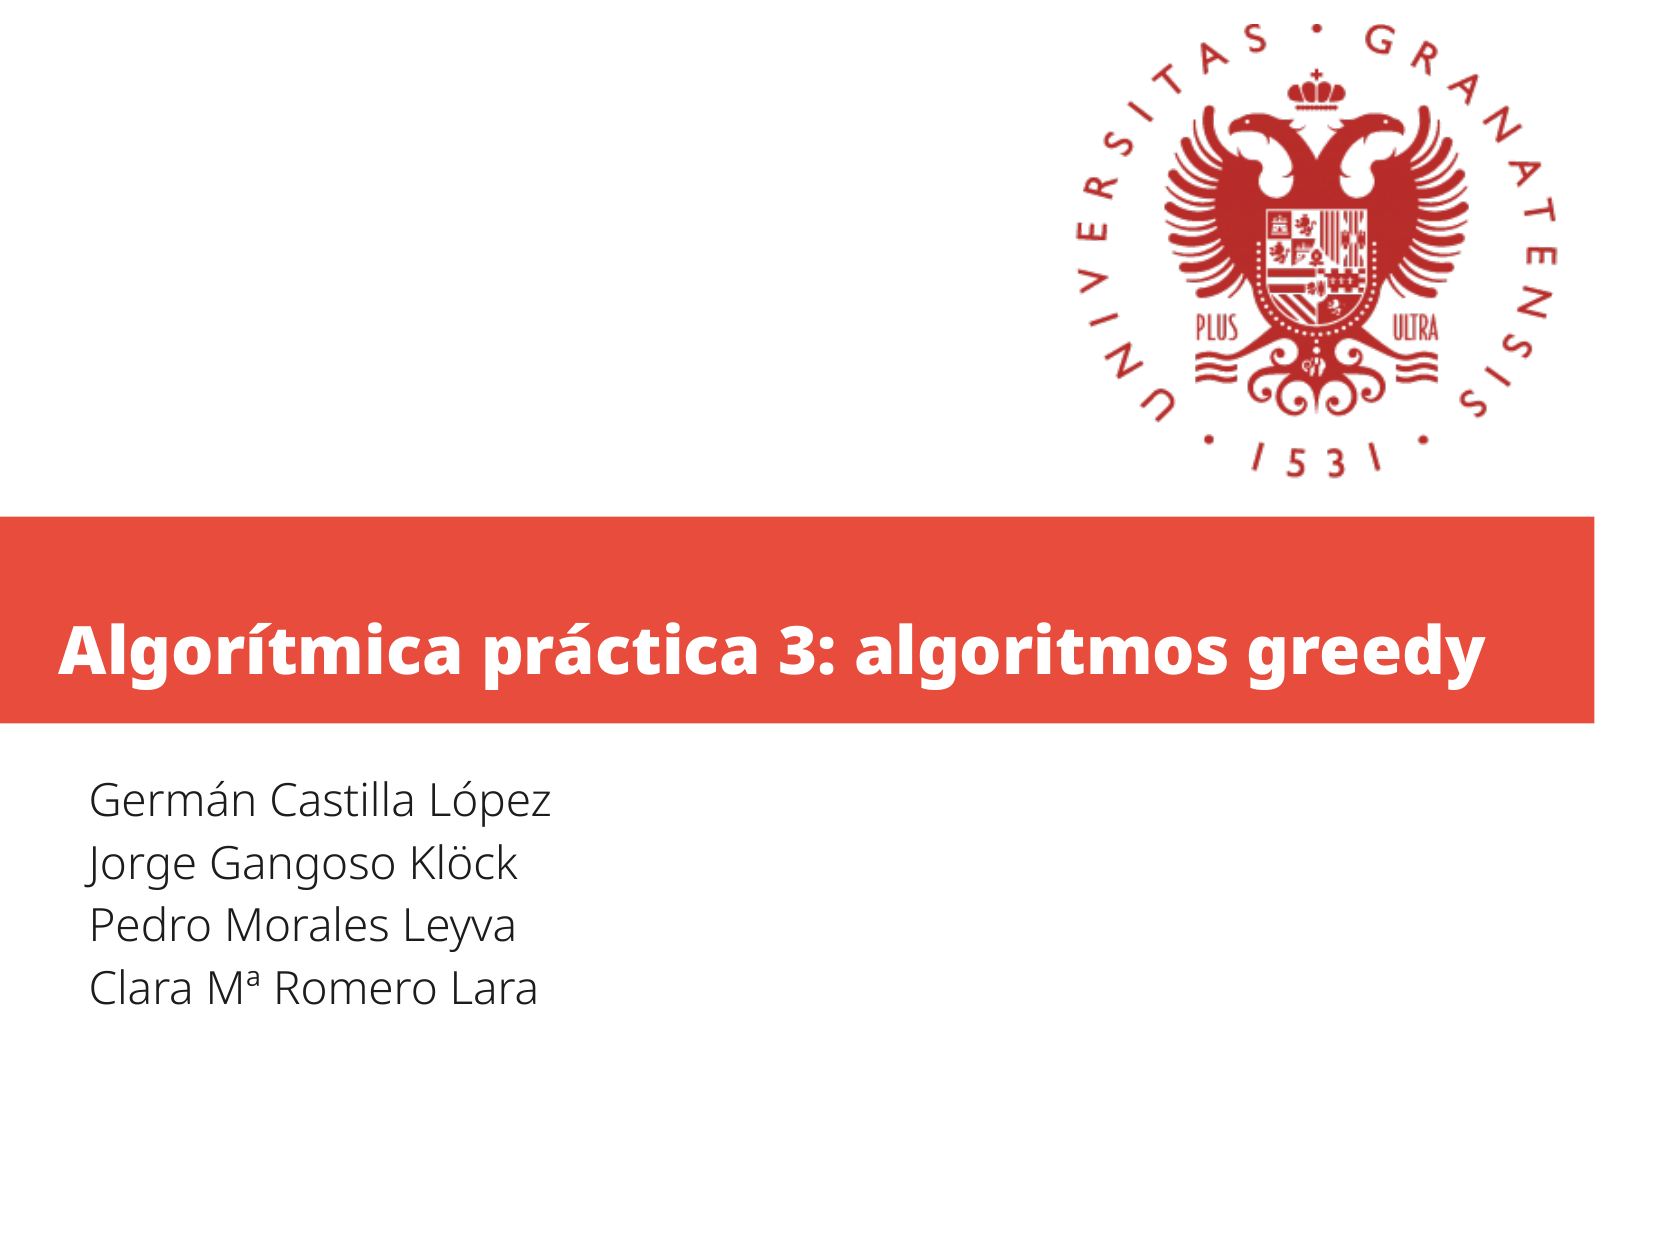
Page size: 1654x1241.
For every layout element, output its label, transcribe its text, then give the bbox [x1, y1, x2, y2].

title Algorítmica práctica 3: algoritmos greedy [59, 546, 1595, 694]
picture [921, 24, 1654, 497]
subtitle Germán Castilla López Jorge Gangoso Klöck Pedro Morales Leyva Clara Mª Romero Lara [88, 767, 1595, 1182]
